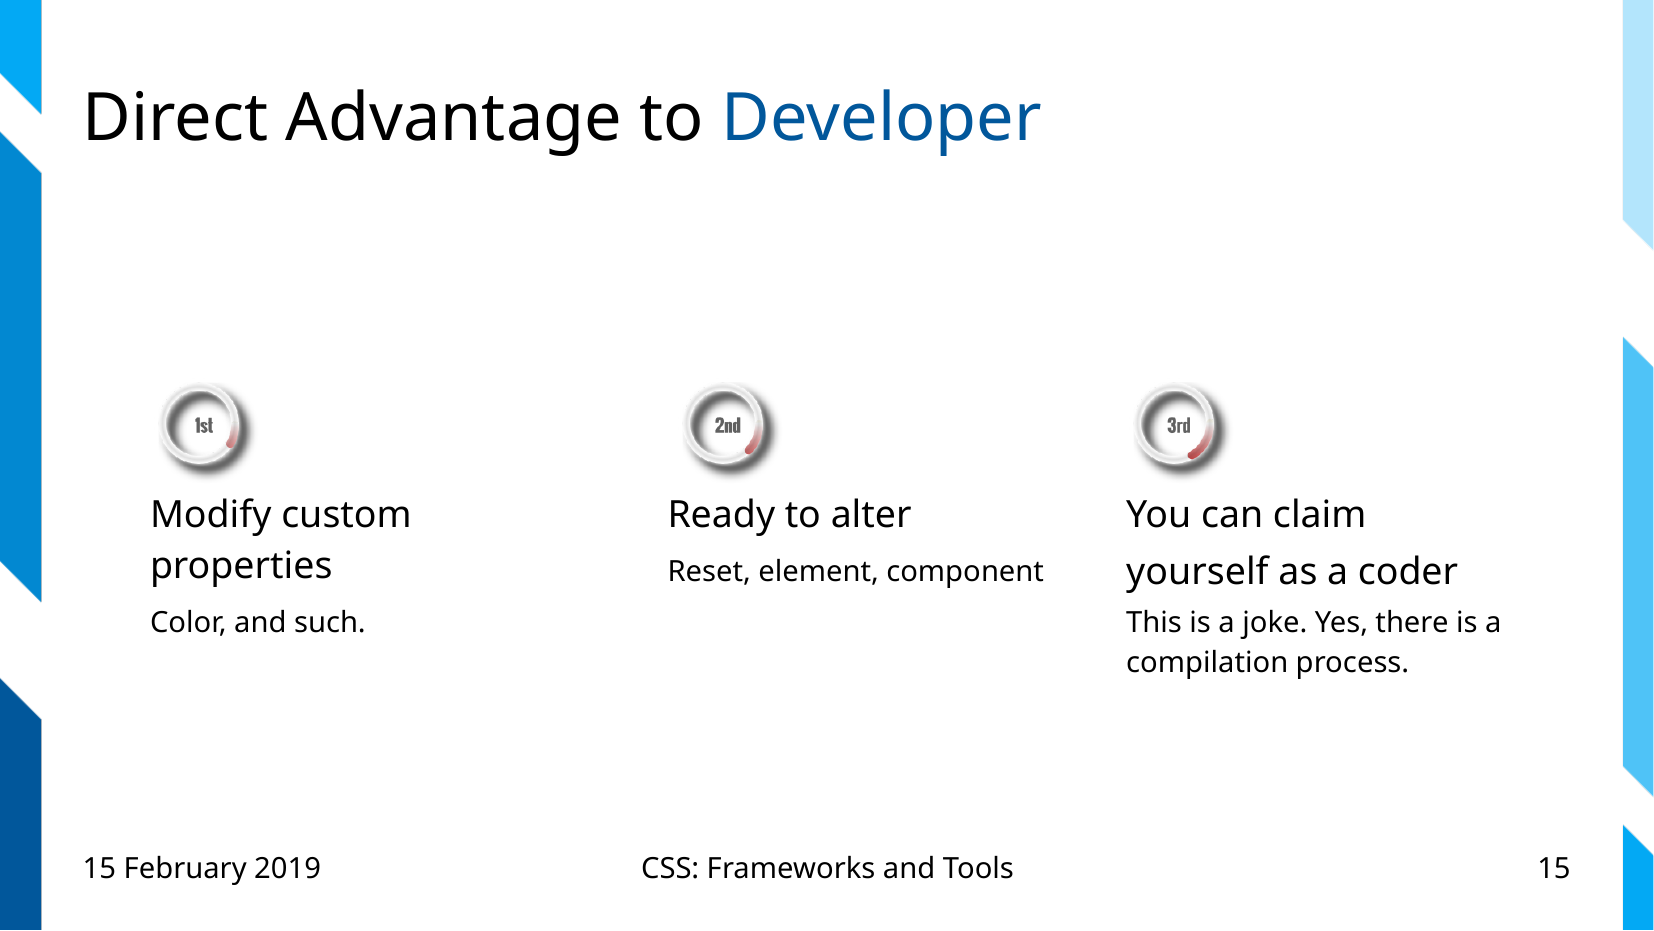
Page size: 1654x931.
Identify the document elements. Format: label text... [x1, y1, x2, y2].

list Ready to alter Reset, element, component [667, 487, 1126, 745]
title Direct Advantage to Developer [82, 37, 1571, 193]
picture [0, 0, 1654, 930]
list You can claim yourself as a coder This is a joke. Yes, there is a compilation process. [1126, 487, 1606, 745]
list Modify custom properties Color, and such. [150, 487, 571, 745]
